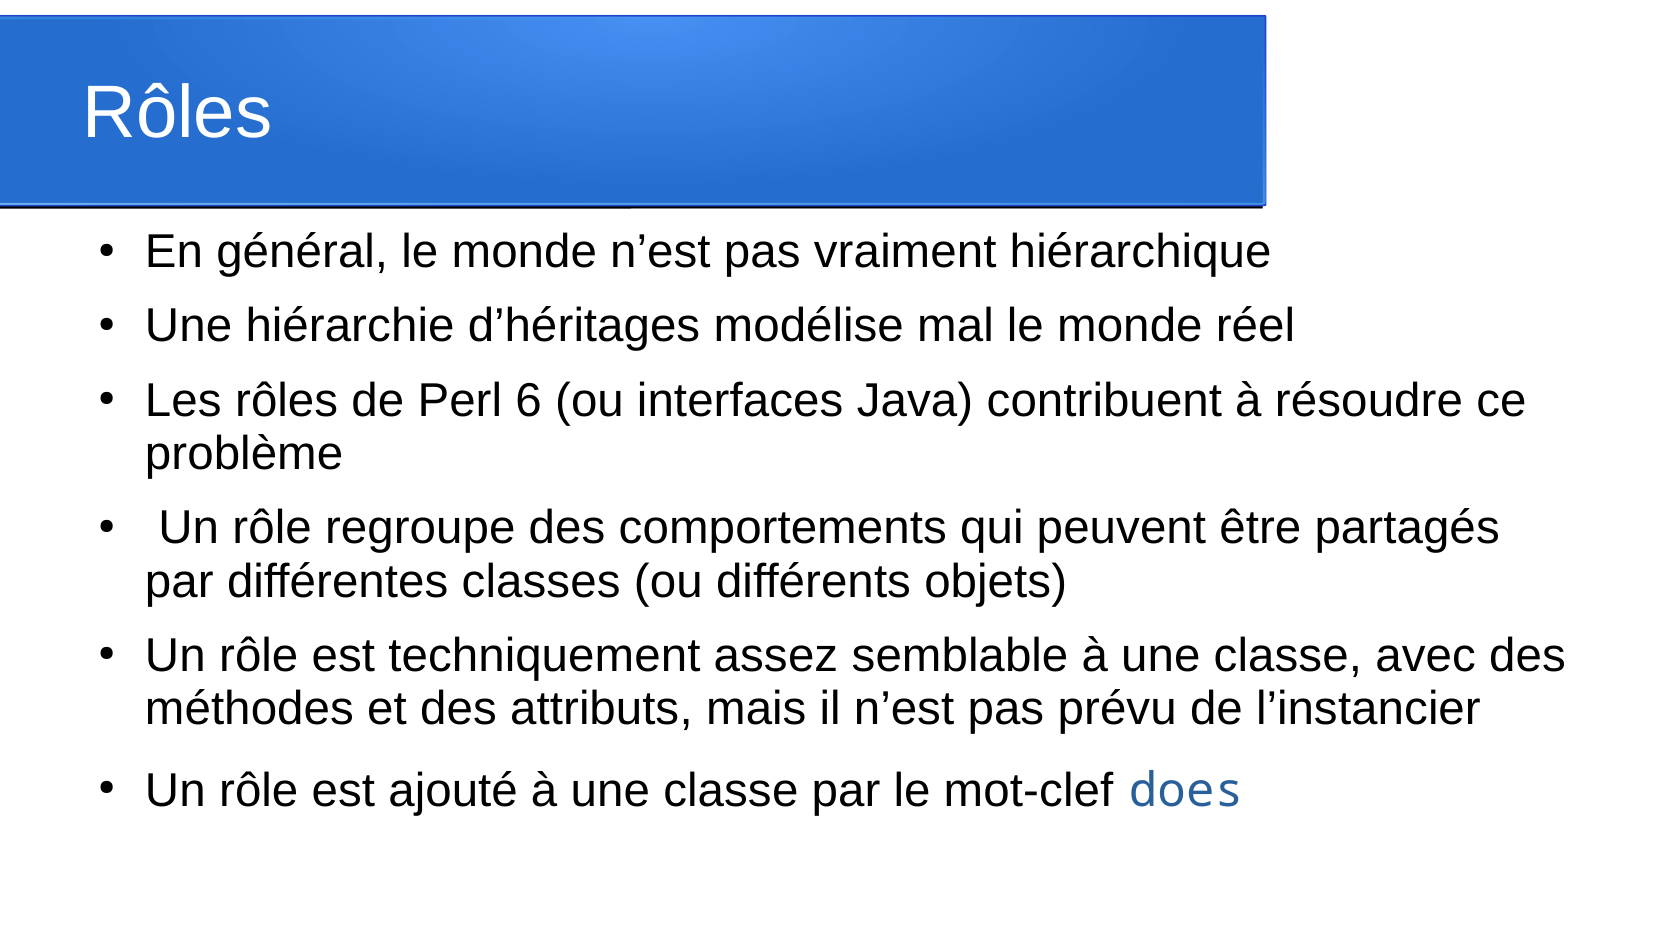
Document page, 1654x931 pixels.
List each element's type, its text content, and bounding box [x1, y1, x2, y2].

list En général, le monde n’est pas vraiment hiérarchique Une hiérarchie d’héritages modélise mal le monde réel Les rôles de Perl 6 (ou interfaces Java) contribuent à résoudre ce problème Un rôle regroupe des comportements qui peuvent être partagés par différentes classes (ou différents objets) Un rôle est techniquement assez semblable à une classe, avec des méthodes et des attributs, mais il n’est pas prévu de l’instancier Un rôle est ajouté à une classe par le mot-clef does [82, 224, 1571, 863]
title Rôles [82, 35, 1235, 189]
picture [0, 13, 1270, 212]
